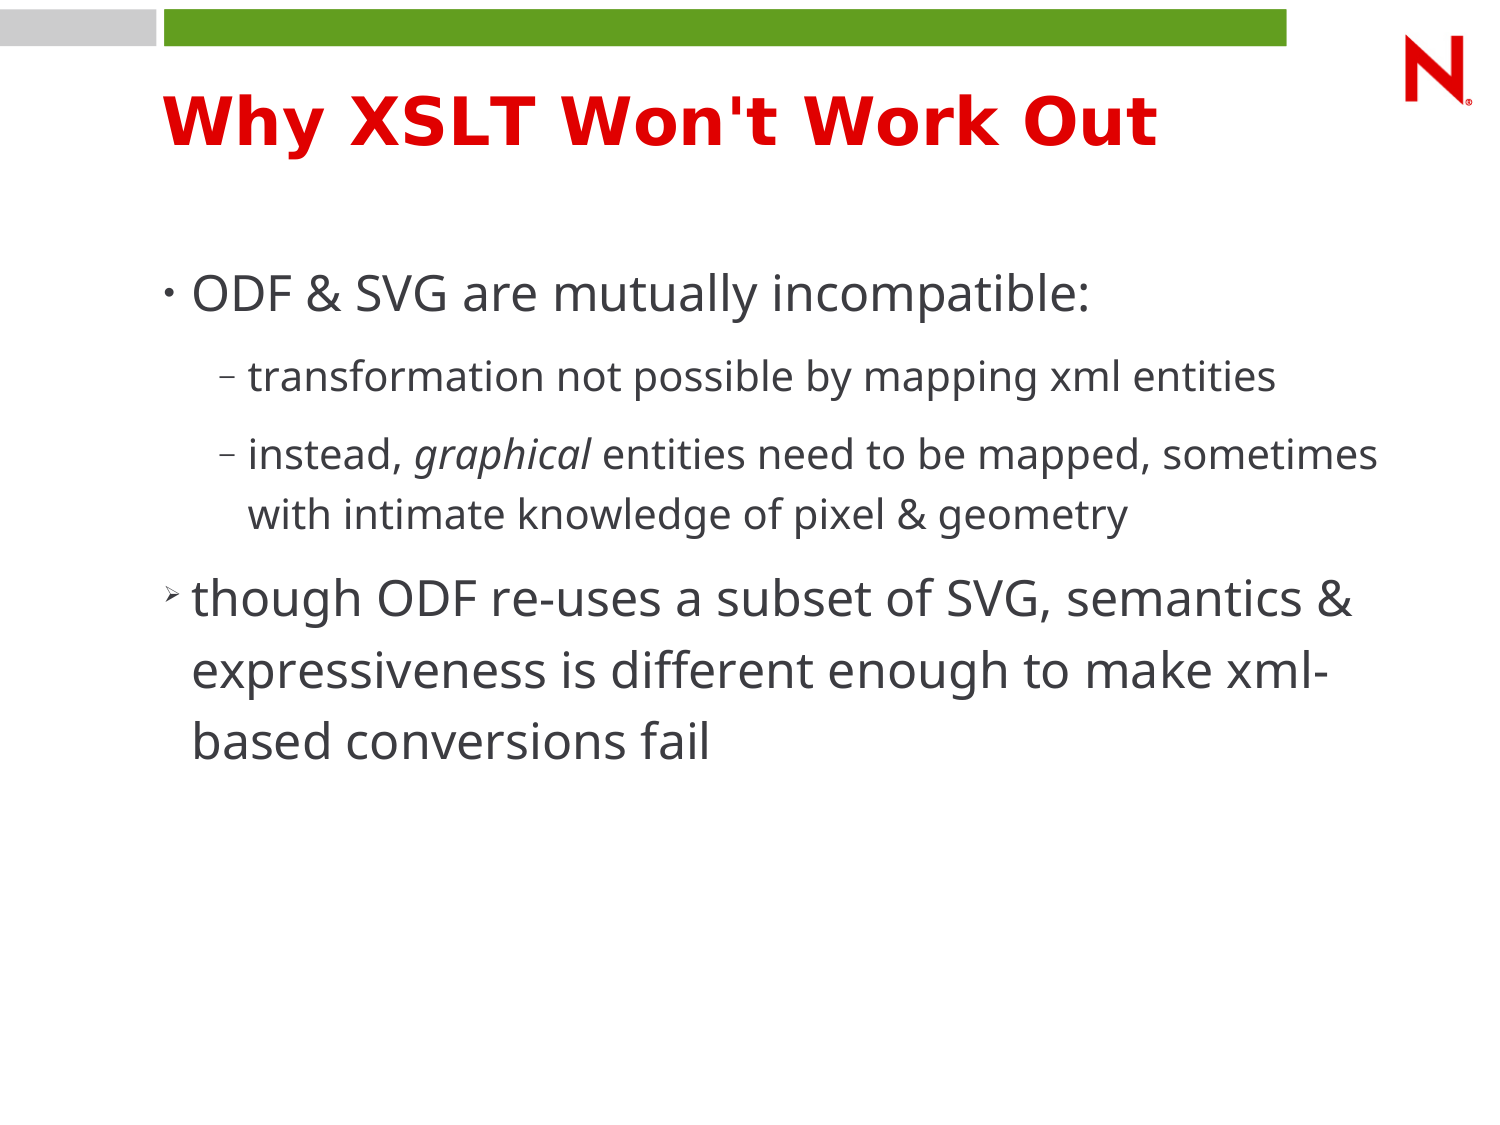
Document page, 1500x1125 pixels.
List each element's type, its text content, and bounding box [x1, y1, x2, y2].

title Why XSLT Won't Work Out [161, 41, 1383, 205]
list ODF & SVG are mutually incompatible: transformation not possible by mapping xml entities instead, graphical entities need to be mapped, sometimes with intimate knowledge of pixel & geometry though ODF re-uses a subset of SVG, semantics & expressiveness is different enough to make xml-based conversions fail [163, 254, 1404, 986]
picture [1403, 32, 1473, 107]
